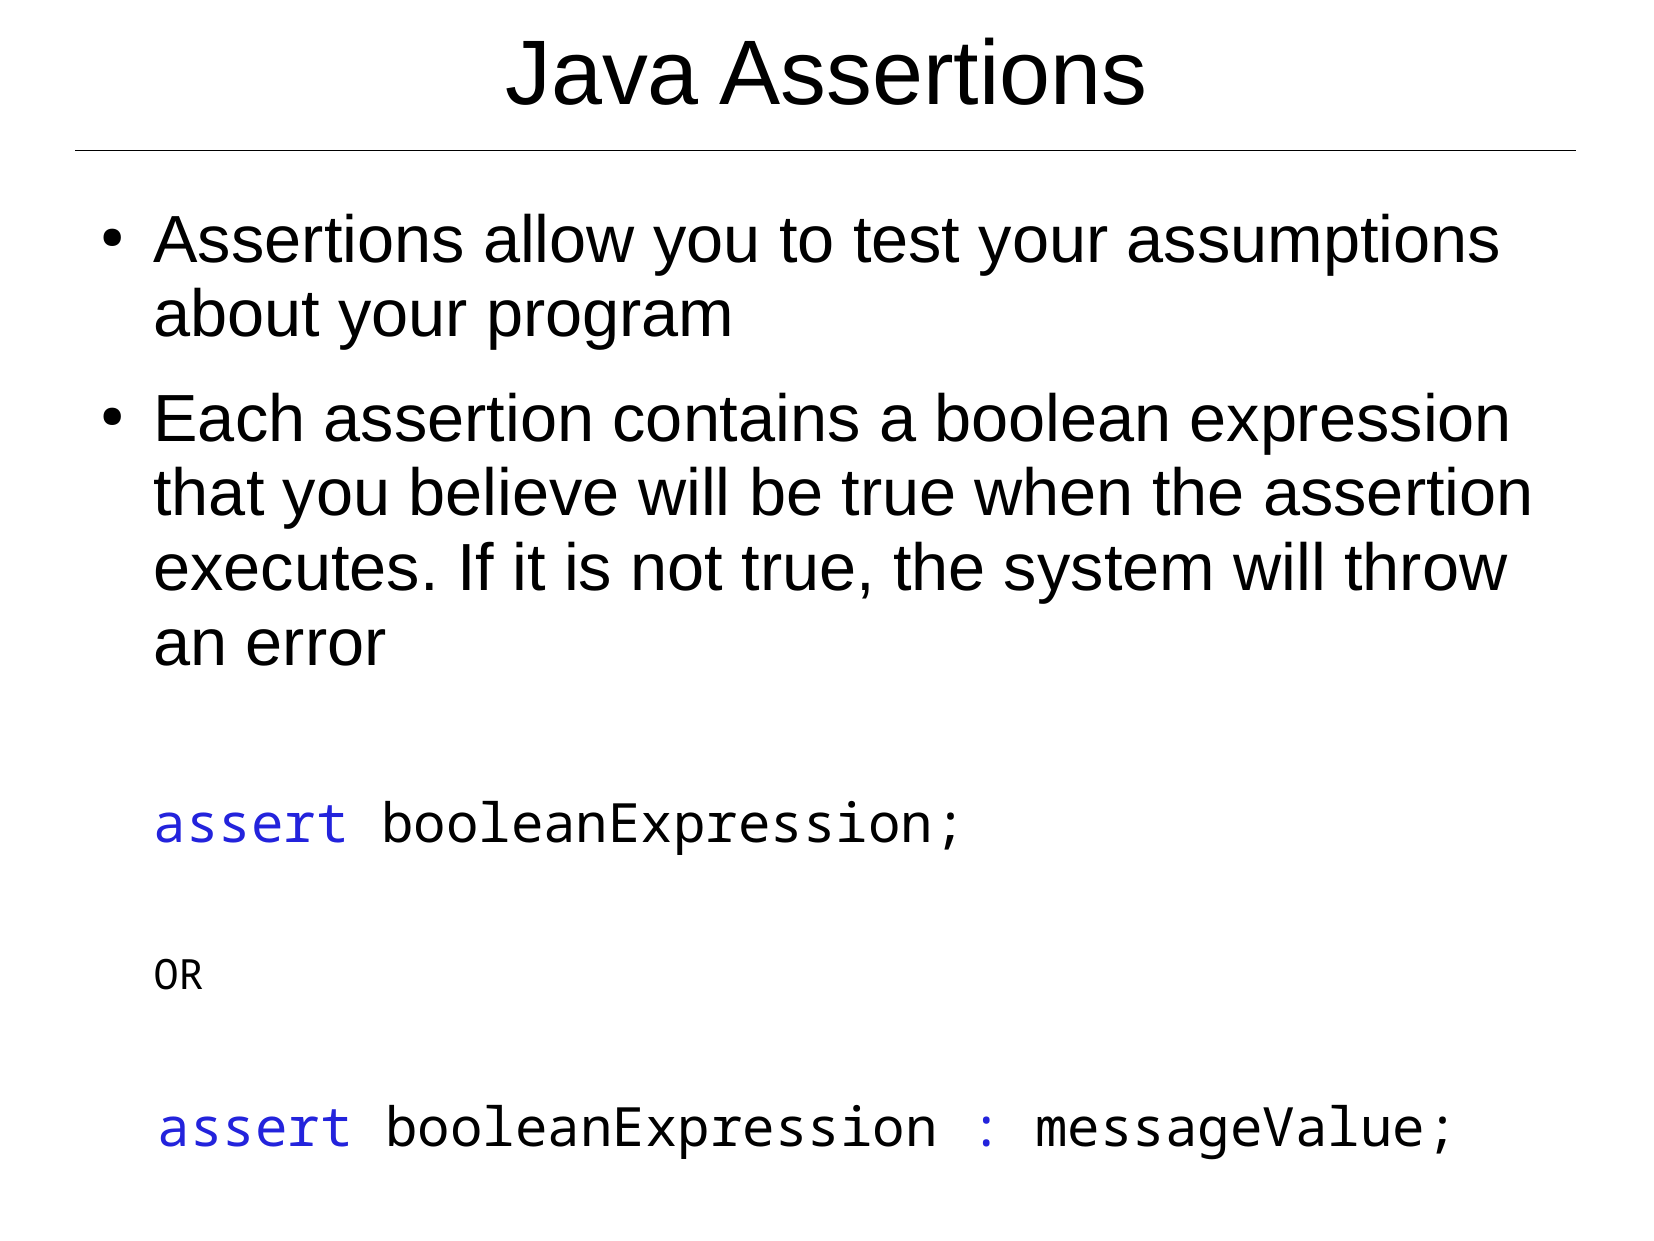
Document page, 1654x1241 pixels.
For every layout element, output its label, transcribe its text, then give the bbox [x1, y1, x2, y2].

title Java Assertions [82, 0, 1571, 154]
list Assertions allow you to test your assumptions about your program Each assertion contains a boolean expression that you believe will be true when the assertion executes. If it is not true, the system will throw an error assert booleanExpression; OR assert booleanExpression : messageValue; [82, 201, 1571, 1241]
